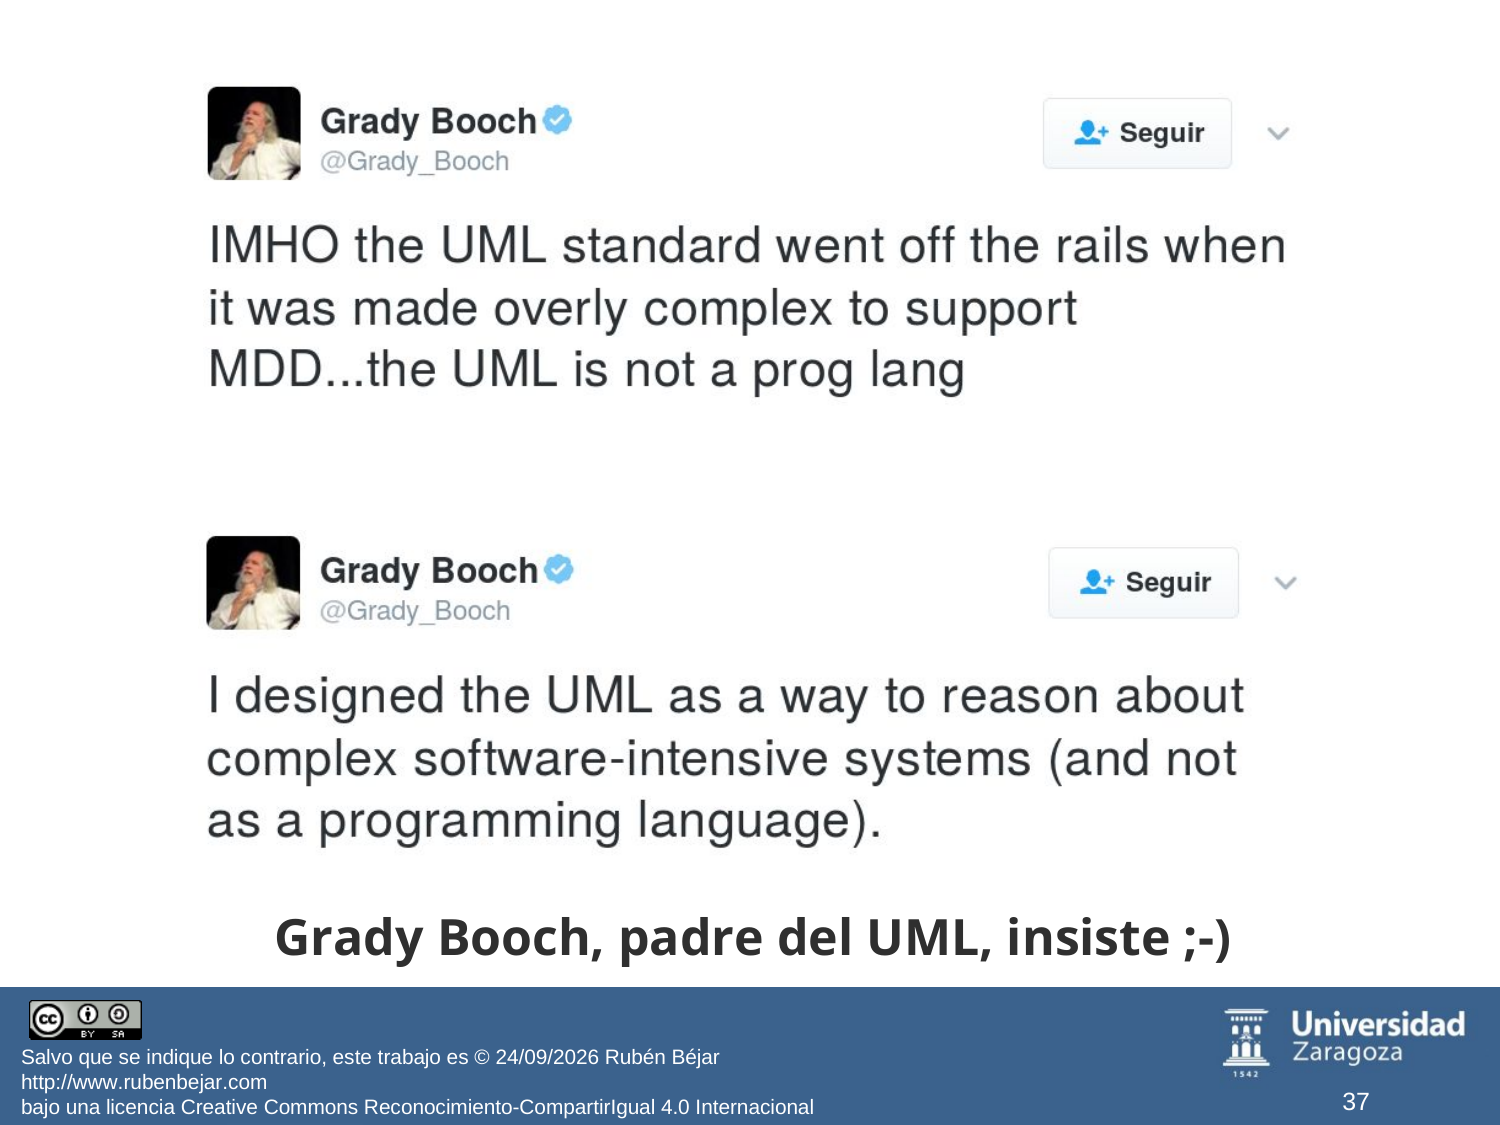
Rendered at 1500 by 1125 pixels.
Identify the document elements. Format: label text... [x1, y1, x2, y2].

picture [0, 987, 1500, 1125]
picture [203, 82, 1297, 407]
picture [198, 530, 1302, 859]
list Grady Booch, padre del UML, insiste ;-) [224, 897, 1465, 969]
